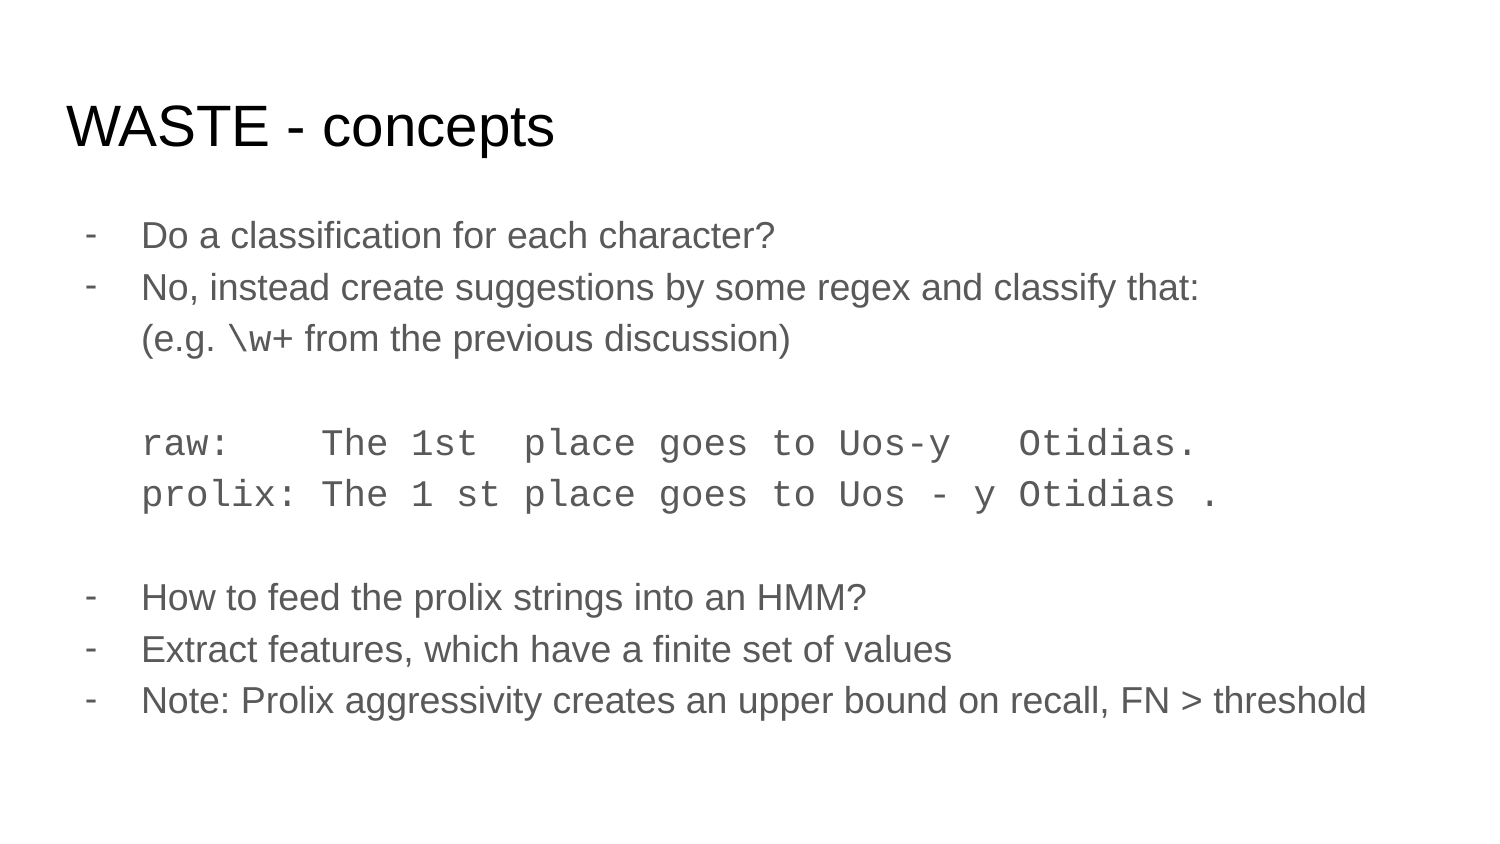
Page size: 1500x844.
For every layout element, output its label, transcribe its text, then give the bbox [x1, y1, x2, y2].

title WASTE - concepts [51, 72, 1449, 167]
list Do a classification for each character? No, instead create suggestions by some regex and classify that: (e.g. \w+ from the previous discussion) raw: The 1st place goes to Uos-y Otidias. prolix: The 1 st place goes to Uos - y Otidias . How to feed the prolix strings into an HMM? Extract features, which have a finite set of values Note: Prolix aggressivity creates an upper bound on recall, FN > threshold [51, 189, 1449, 750]
